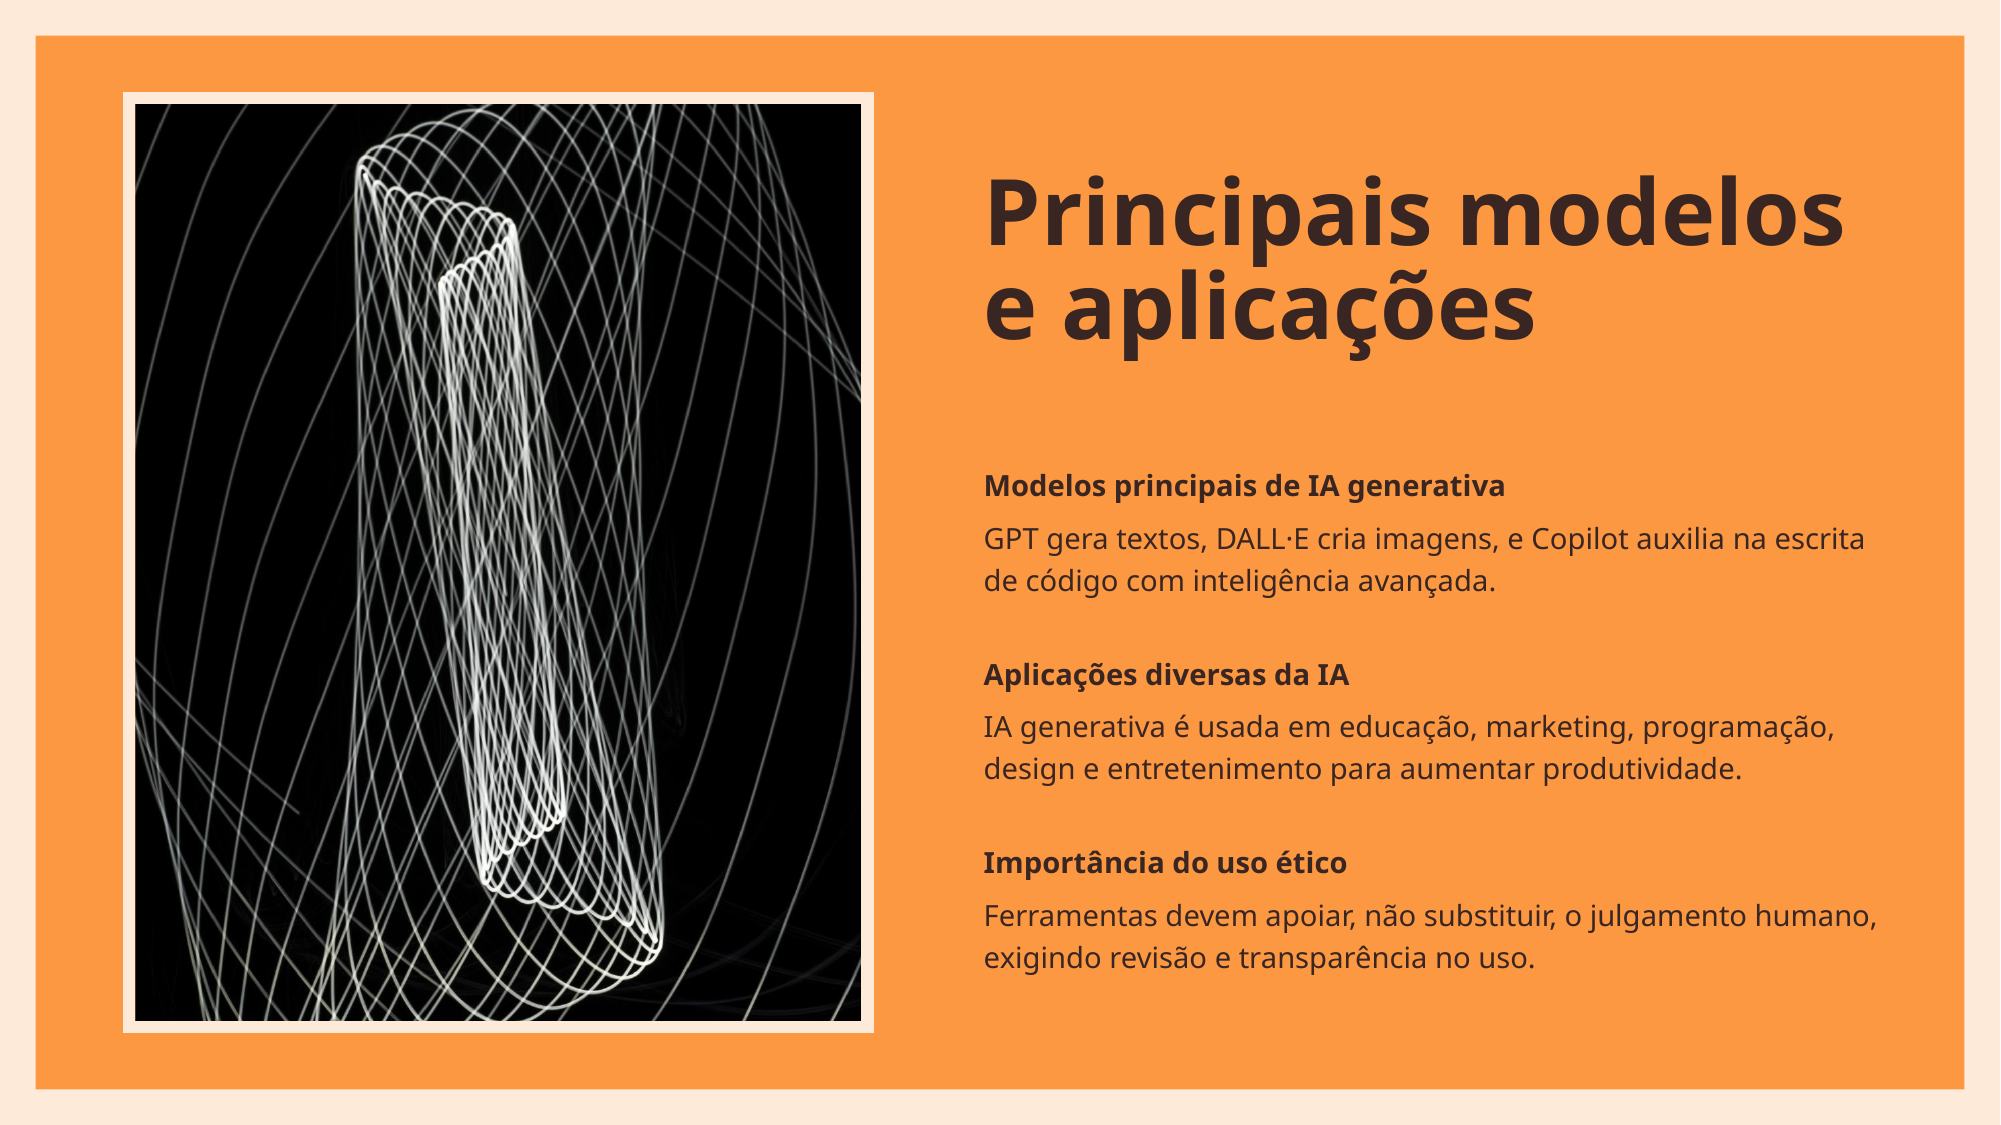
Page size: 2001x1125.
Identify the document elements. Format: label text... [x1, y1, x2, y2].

list Modelos principais de IA generativa GPT gera textos, DALL·E cria imagens, e Copilot auxilia na escrita de código com inteligência avançada. Aplicações diversas da IA IA generativa é usada em educação, marketing, programação, design e entretenimento para aumentar produtividade. Importância do uso ético Ferramentas devem apoiar, não substituir, o julgamento humano, exigindo revisão e transparência no uso. [968, 453, 1900, 1013]
picture [135, 104, 862, 1021]
title Principais modelos e aplicações [968, 163, 1900, 386]
